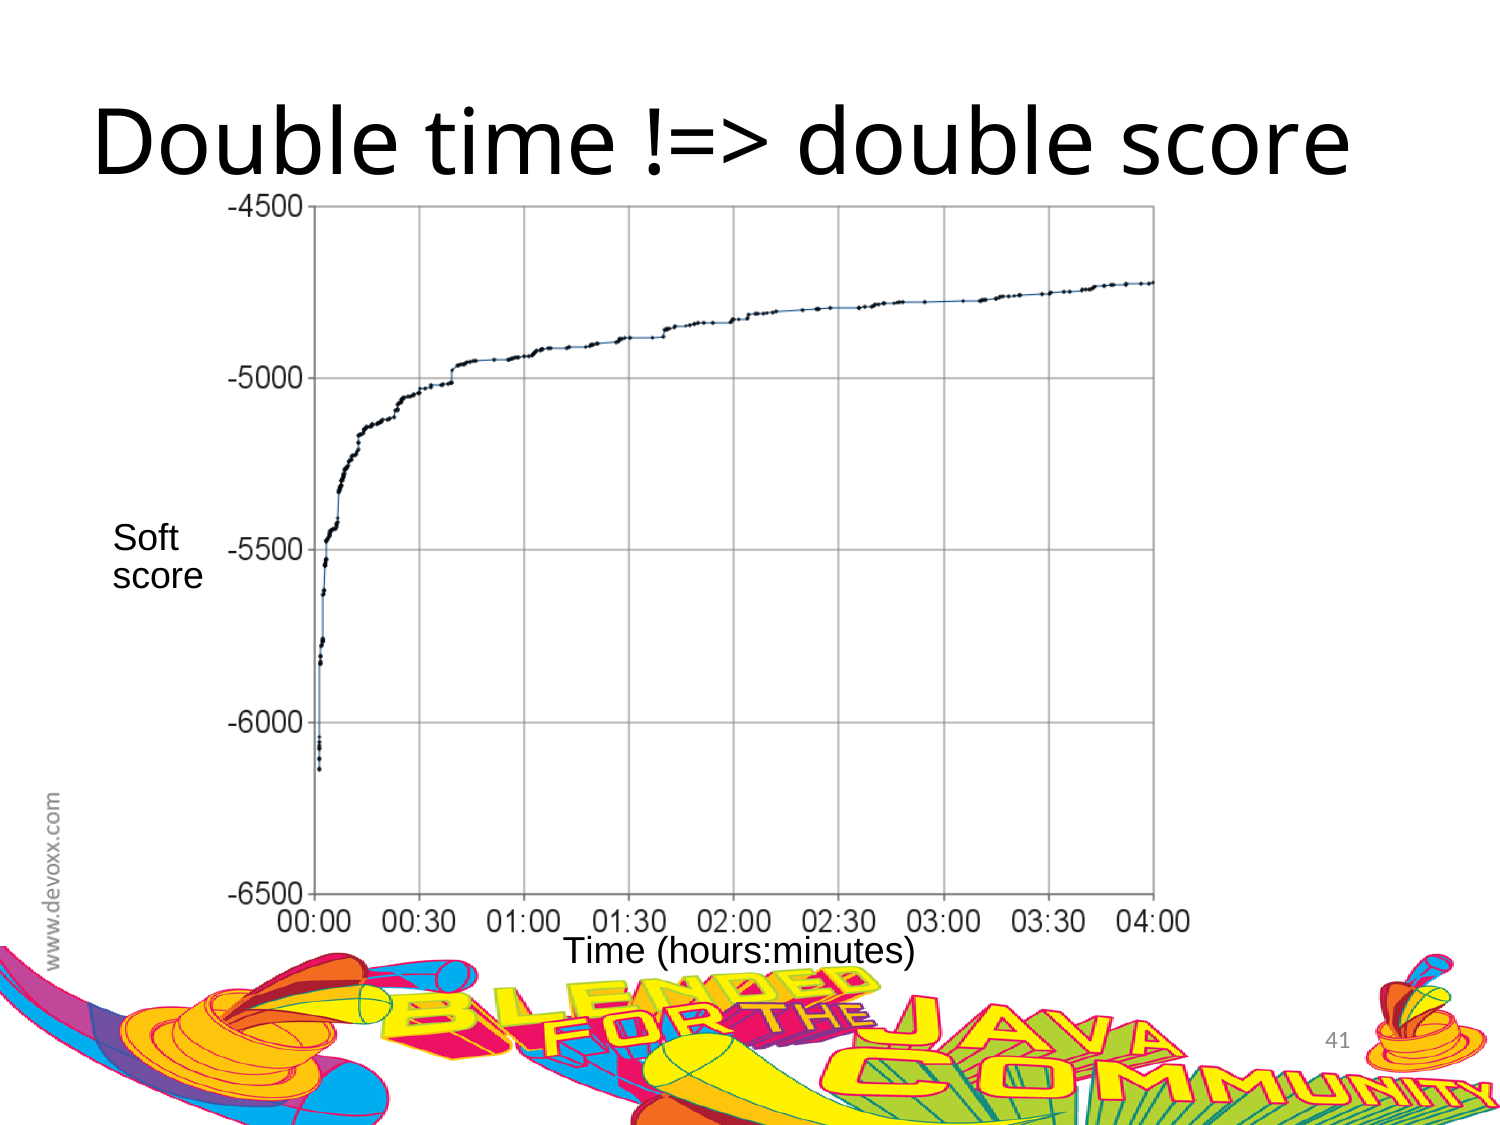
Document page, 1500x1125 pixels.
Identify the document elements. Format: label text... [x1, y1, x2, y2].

picture [0, 757, 1500, 1125]
title Double time !=> double score [75, 45, 1426, 233]
text_box Soft score [112, 520, 205, 601]
picture [225, 187, 1194, 938]
text_box Time (hours:minutes) [562, 932, 976, 976]
